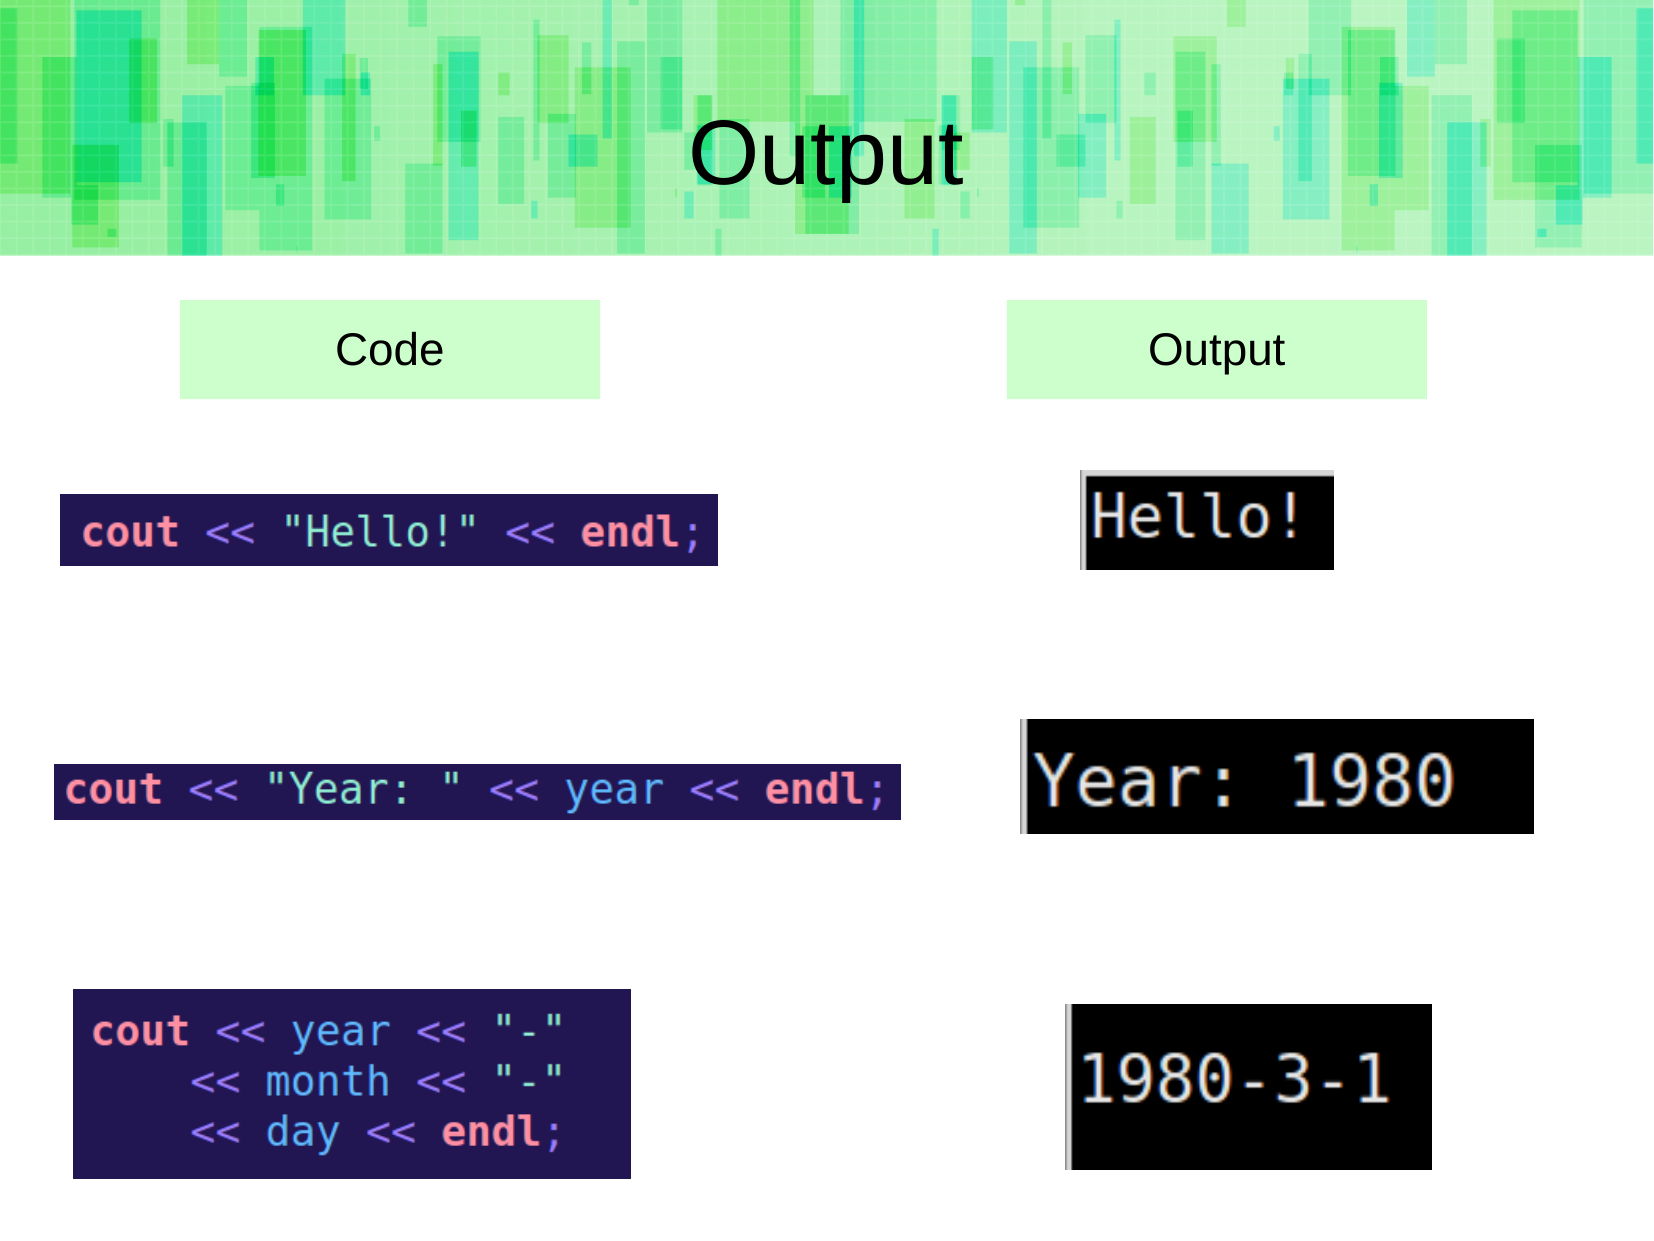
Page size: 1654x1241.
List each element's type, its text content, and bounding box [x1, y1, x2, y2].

text_box Code [180, 300, 601, 400]
text_box Output [1006, 300, 1427, 400]
picture [0, 0, 1654, 1241]
title Output [82, 49, 1571, 257]
